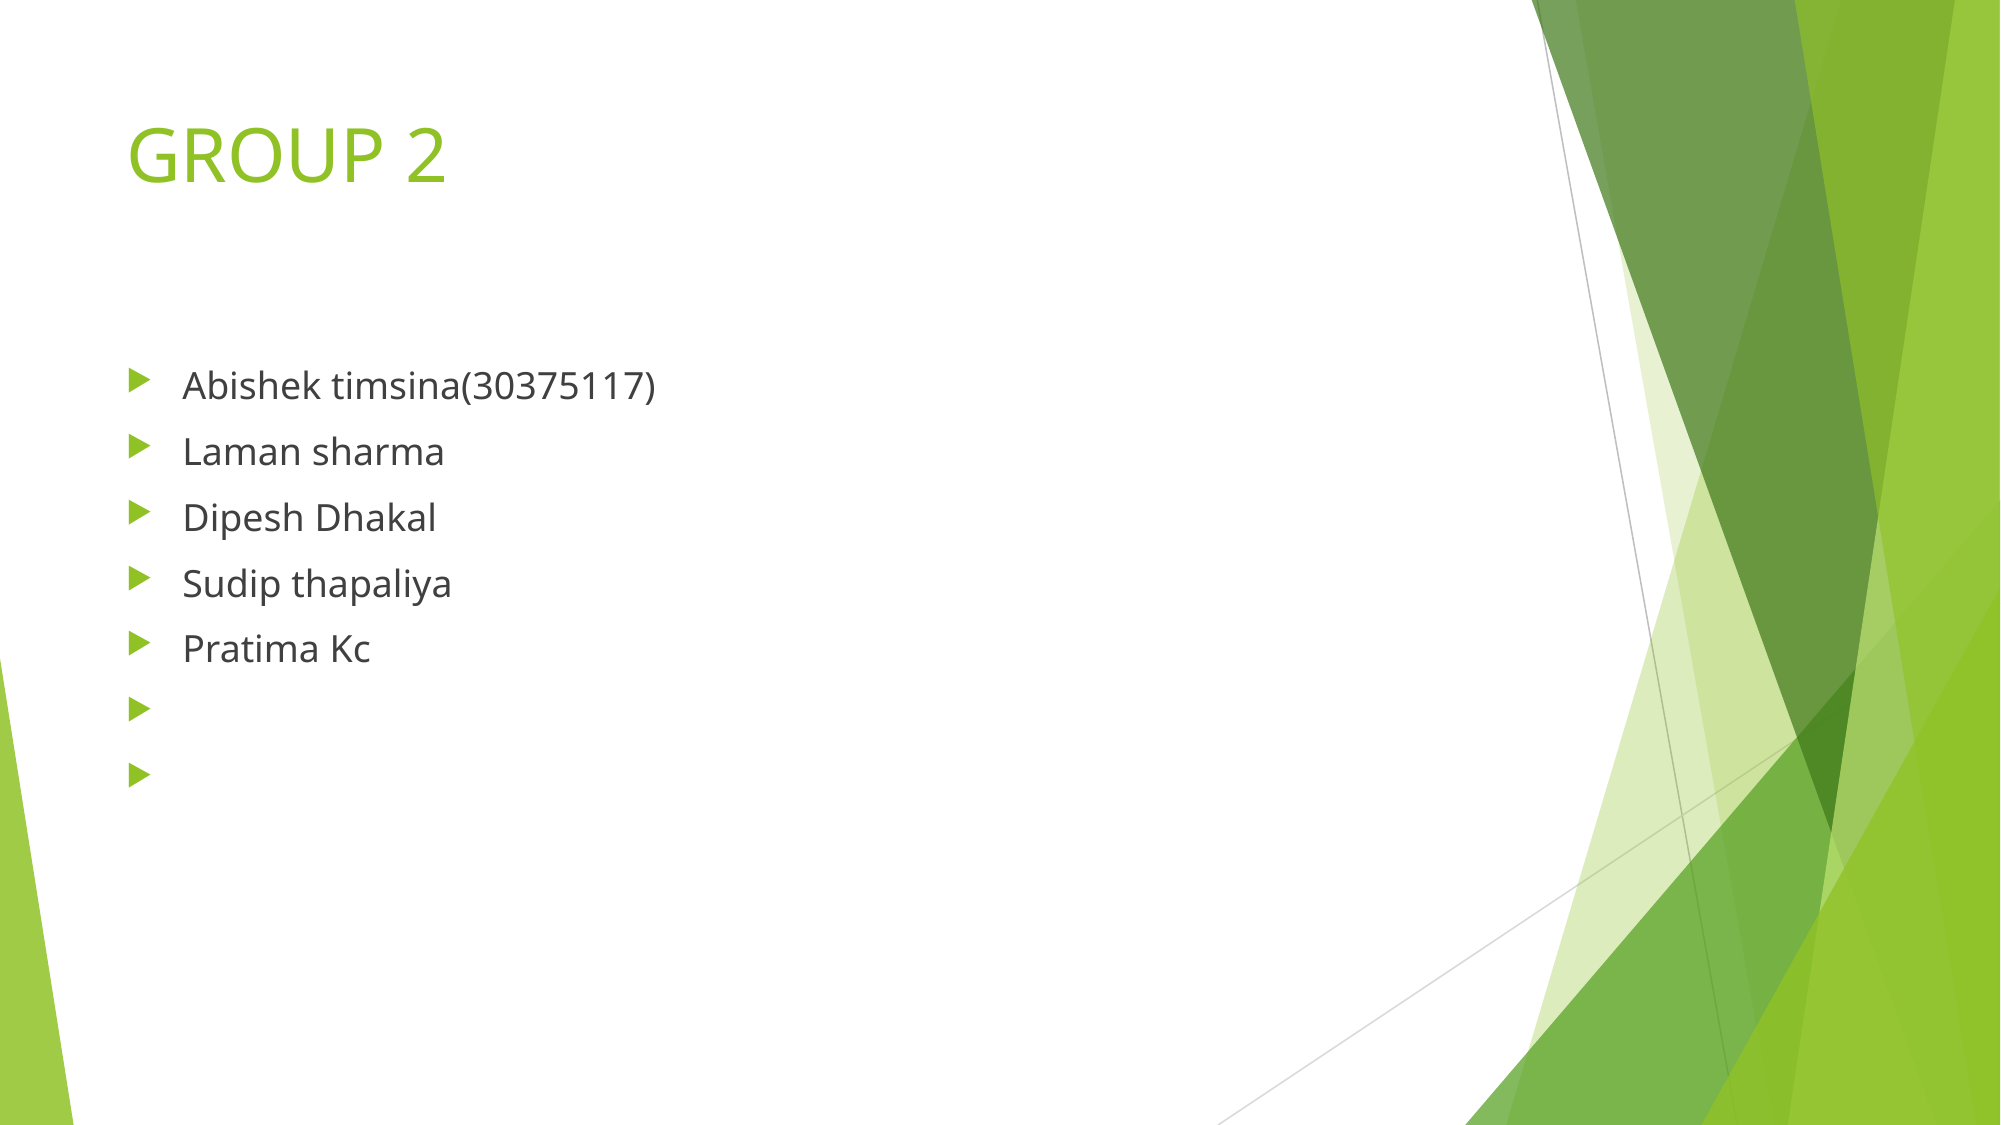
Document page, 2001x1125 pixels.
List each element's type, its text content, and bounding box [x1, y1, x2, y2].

list Abishek timsina(30375117) Laman sharma Dipesh Dhakal Sudip thapaliya Pratima Kc [111, 354, 1522, 992]
title GROUP 2 [111, 99, 1522, 317]
